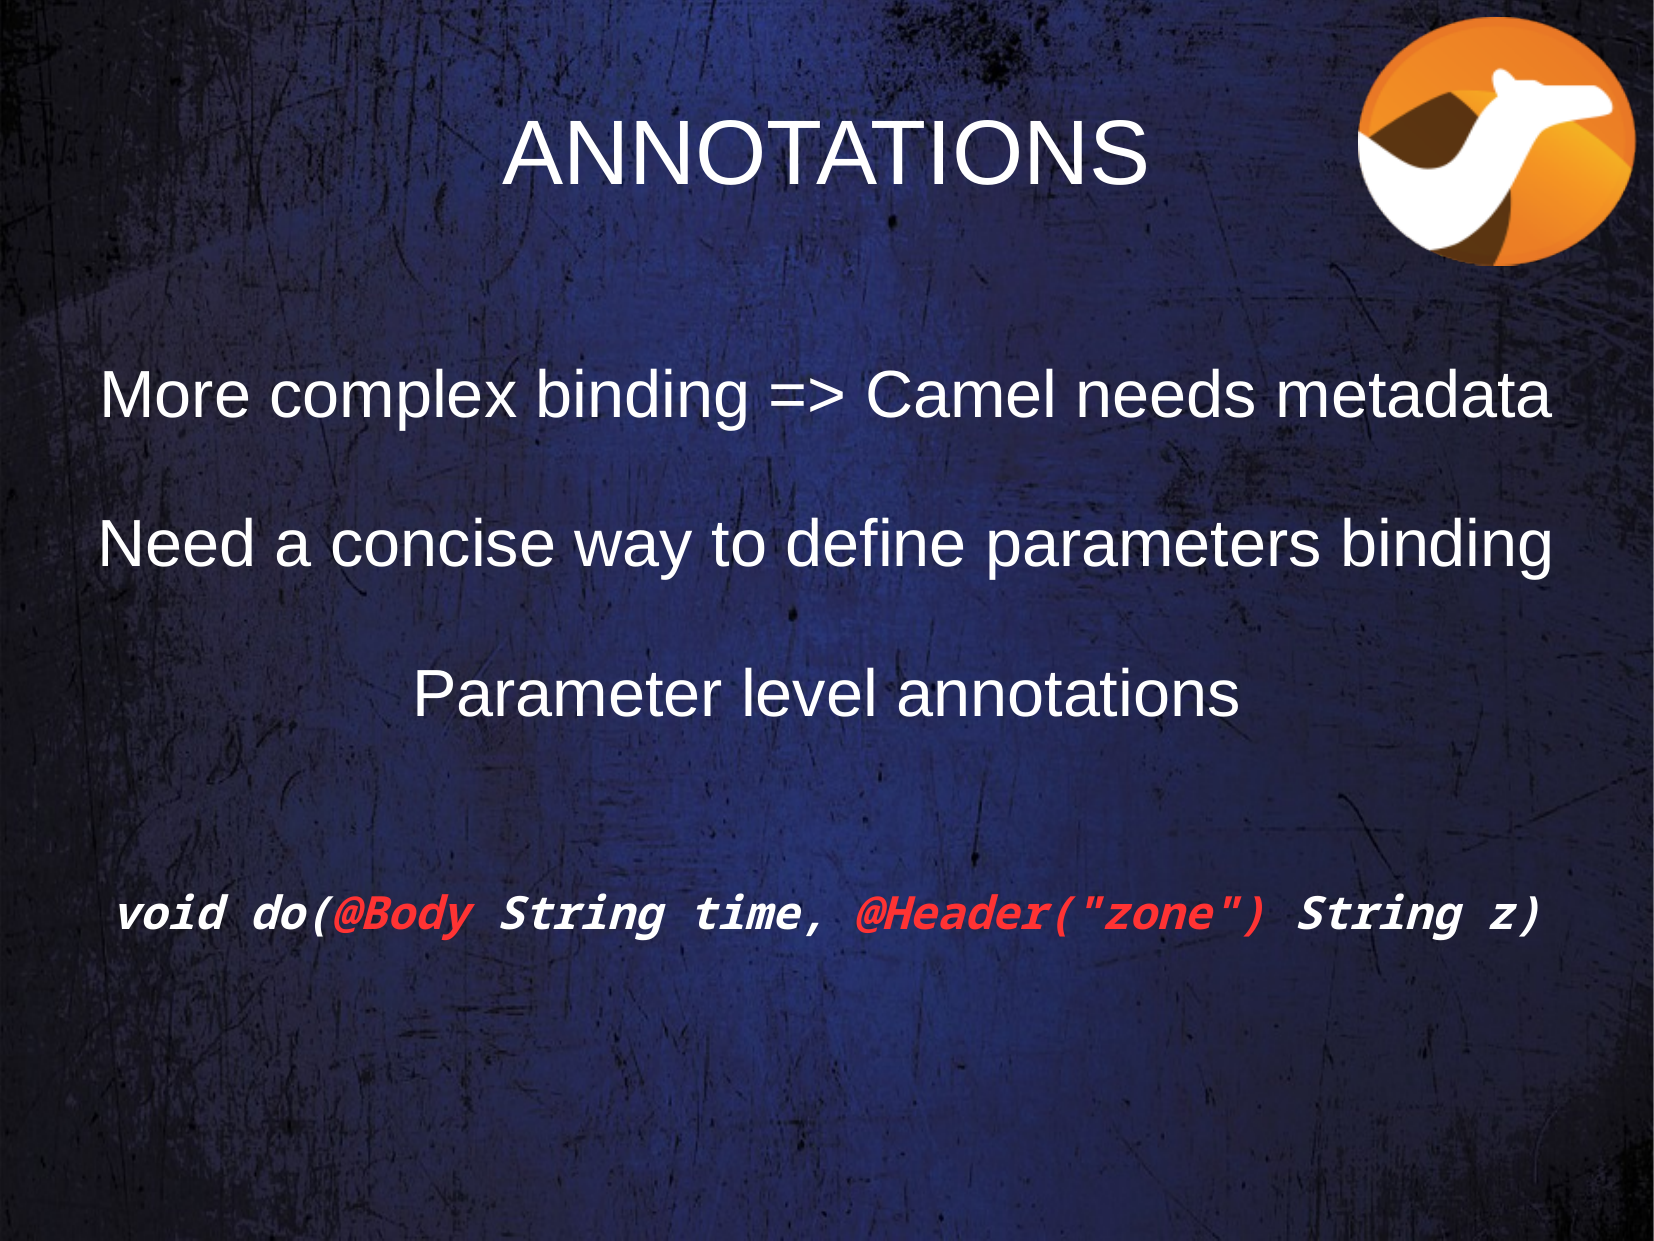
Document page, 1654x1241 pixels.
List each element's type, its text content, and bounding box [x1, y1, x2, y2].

title ANNOTATIONS [82, 49, 1358, 257]
picture [0, 0, 1654, 1241]
subtitle More complex binding => Camel needs metadata Need a concise way to define parameters binding Parameter level annotations void do(@Body String time, @Header("zone") String z) [82, 290, 1571, 1010]
